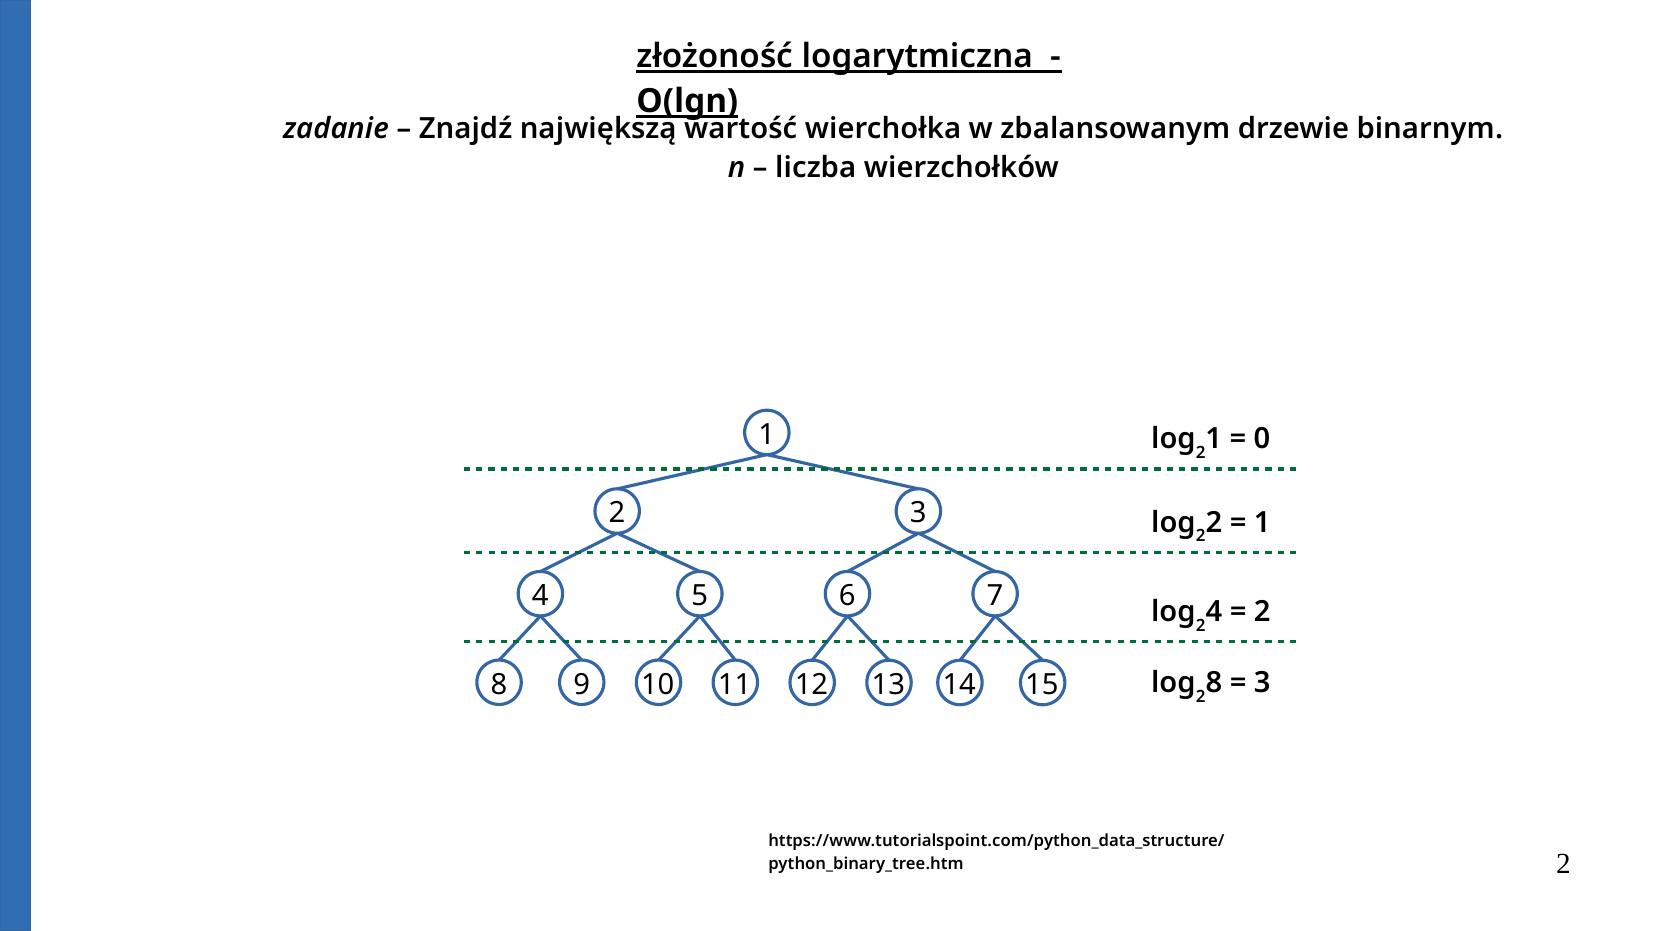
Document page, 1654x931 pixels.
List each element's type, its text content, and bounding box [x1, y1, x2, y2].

text_box 15 [1008, 655, 1076, 745]
text_box 5 [697, 567, 724, 588]
text_box 4 [545, 597, 565, 620]
text_box 4 [516, 567, 544, 589]
text_box 3 [909, 484, 943, 508]
text_box [0, 0, 31, 931]
text_box 7 [992, 567, 1019, 587]
text_box 3 [894, 486, 907, 506]
text_box log22 = 1 [1136, 493, 1295, 552]
text_box 2 [625, 486, 642, 538]
text_box 8 [479, 662, 519, 702]
text_box 10 [638, 662, 679, 702]
text_box https://www.tutorialspoint.com/python_data_structure/python_binary_tree.htm [753, 820, 1403, 857]
text_box 15 [1023, 662, 1063, 703]
text_box 14 [925, 655, 993, 745]
text_box 6 [823, 598, 843, 620]
text_box log21 = 0 [1136, 409, 1295, 468]
text_box 10 [624, 655, 692, 744]
text_box 12 [777, 655, 846, 745]
text_box 3 [894, 516, 911, 538]
text_box 9 [581, 655, 606, 677]
text_box 12 [792, 662, 832, 702]
text_box 11 [700, 655, 769, 744]
text_box 8 [504, 655, 523, 675]
text_box 7 [1000, 601, 1019, 620]
text_box 9 [562, 662, 602, 702]
text_box 1 [747, 412, 787, 452]
text_box 13 [854, 655, 923, 745]
text_box 9 [557, 655, 577, 681]
text_box 7 [971, 600, 990, 620]
text_box 5 [680, 574, 720, 614]
text_box 6 [827, 574, 868, 614]
text_box 7 [975, 574, 1015, 614]
text_box złożoność logarytmiczna - O(lgn) [621, 24, 1127, 82]
text_box zadanie – Znajdź największą wartość wierchołka w zbalansowanym drzewie binarnym. n – liczba wierzchołków [268, 99, 1386, 188]
text_box 8 [475, 655, 500, 676]
text_box 3 [898, 491, 938, 531]
text_box 2 [597, 491, 637, 531]
text_box 2 [593, 517, 610, 538]
text_box 4 [520, 574, 561, 614]
text_box log28 = 3 [1136, 653, 1295, 712]
text_box 6 [852, 598, 872, 620]
text_box 9 [557, 683, 606, 709]
text_box 4 [516, 598, 536, 620]
text_box 2 [593, 484, 627, 505]
text_box log24 = 2 [1136, 582, 1295, 641]
text_box 13 [869, 662, 909, 703]
text_box 6 [823, 567, 850, 590]
text_box 8 [475, 688, 523, 709]
text_box 7 [971, 567, 988, 588]
text_box 14 [940, 662, 980, 703]
text_box 3 [926, 514, 943, 538]
text_box 4 [548, 567, 565, 590]
text_box 6 [855, 567, 872, 590]
text_box 1 [742, 405, 791, 458]
text_box 5 [675, 567, 695, 620]
text_box 1 [777, 438, 791, 458]
text_box 5 [705, 600, 724, 620]
text_box 11 [715, 662, 755, 702]
